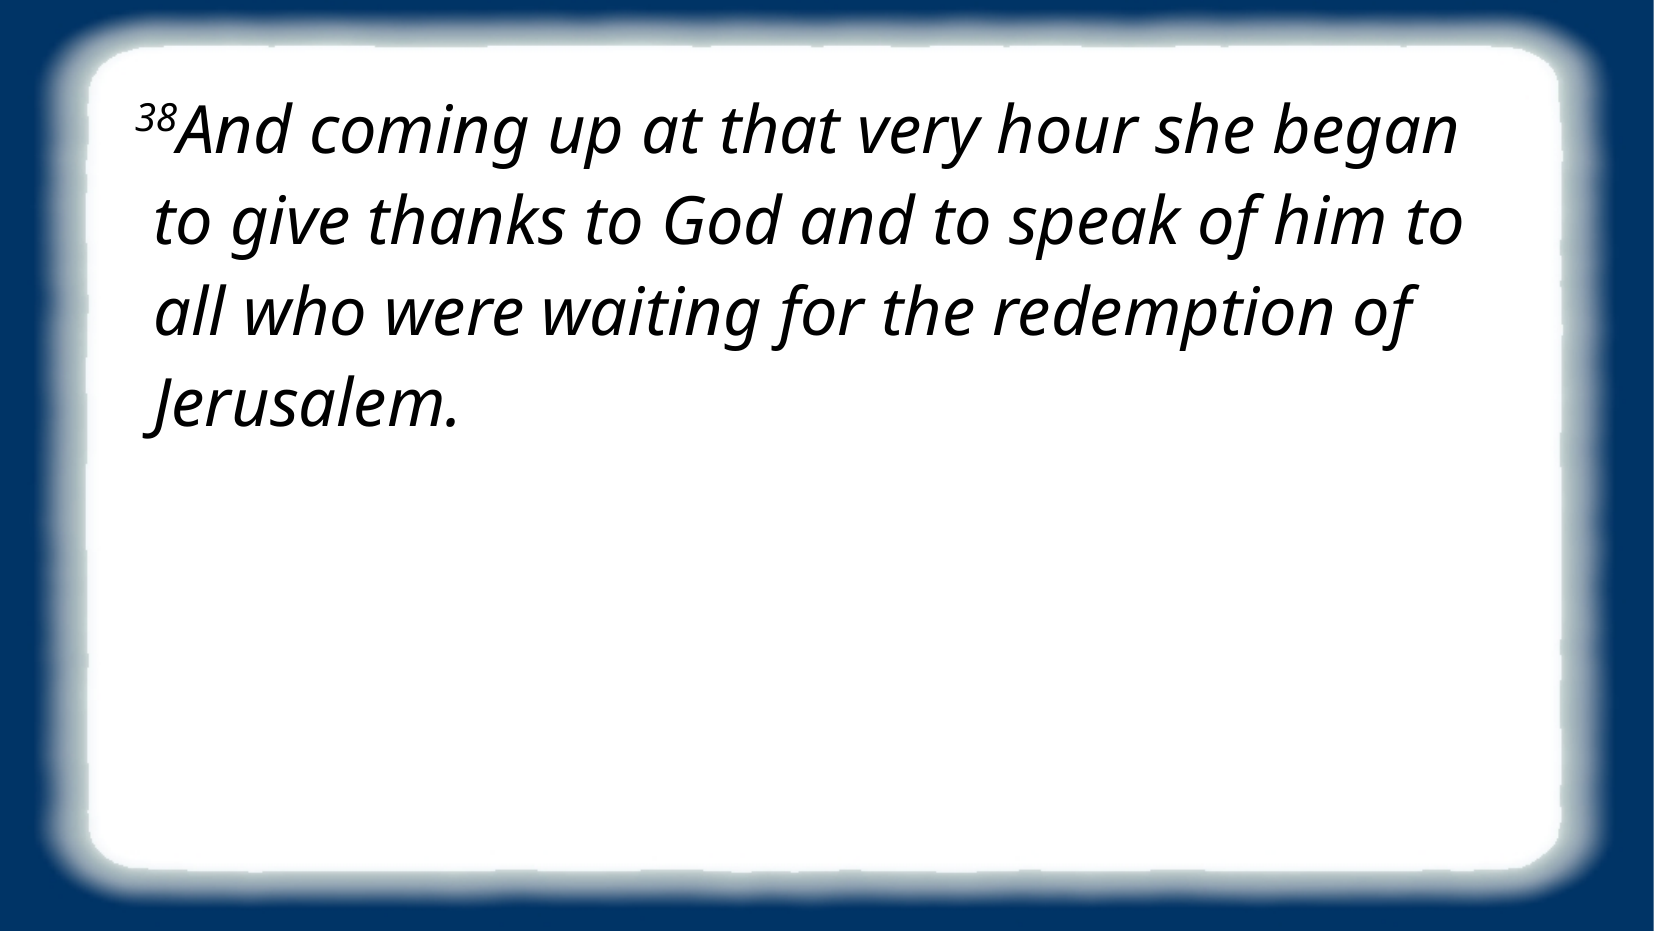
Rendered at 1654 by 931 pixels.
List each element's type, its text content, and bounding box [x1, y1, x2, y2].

picture [0, 0, 1654, 931]
text_box 38And coming up at that very hour she began to give thanks to God and to speak of him to all who were waiting for the redemption of Jerusalem. [120, 75, 1531, 451]
